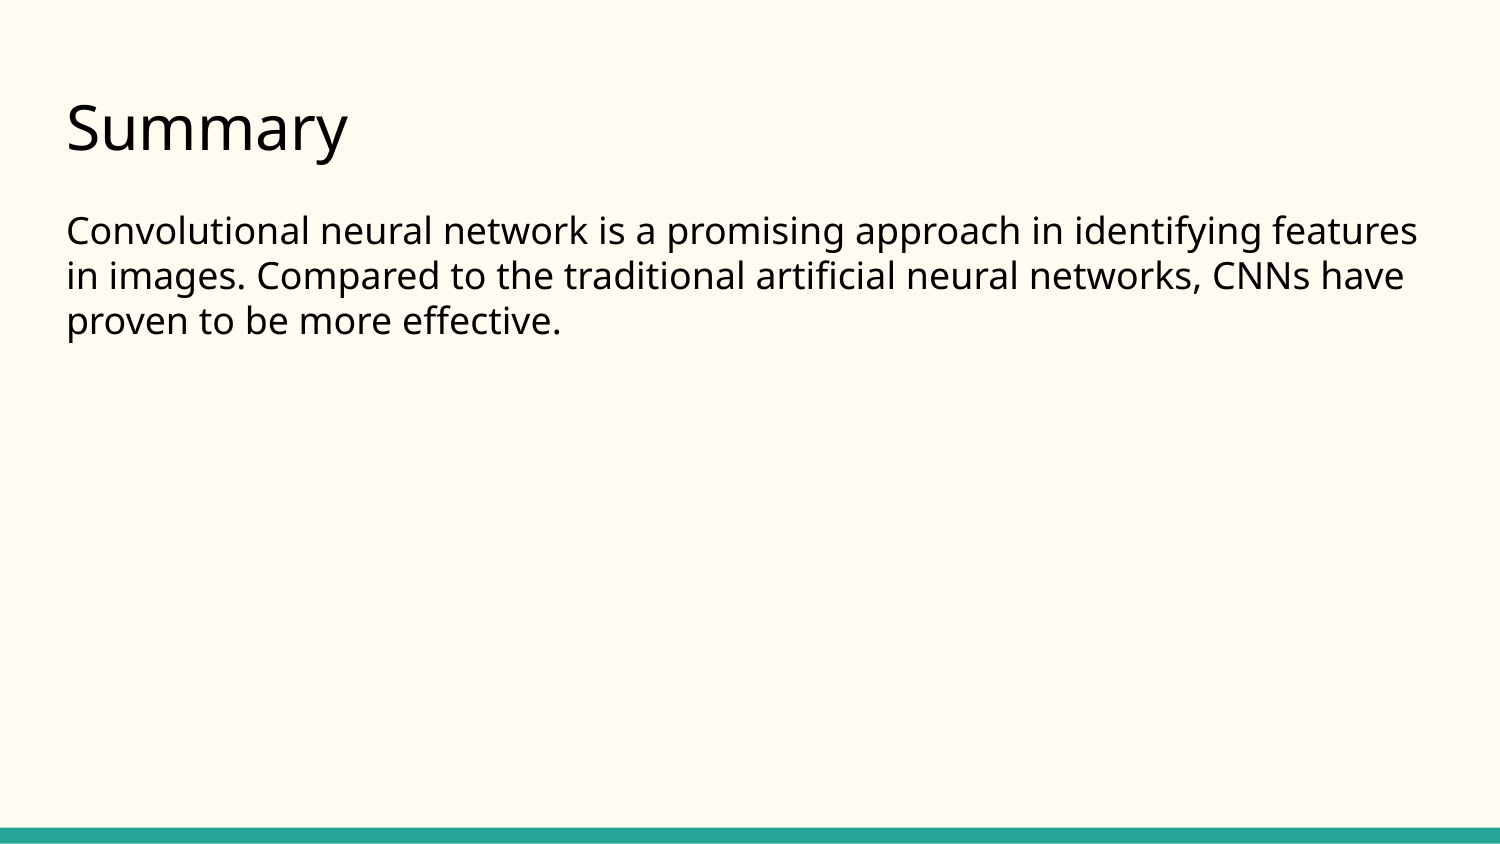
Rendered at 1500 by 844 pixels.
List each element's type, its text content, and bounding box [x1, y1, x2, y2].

title Summary [51, 72, 1449, 174]
list Convolutional neural network is a promising approach in identifying features in images. Compared to the traditional artificial neural networks, CNNs have proven to be more effective. [51, 192, 1449, 750]
